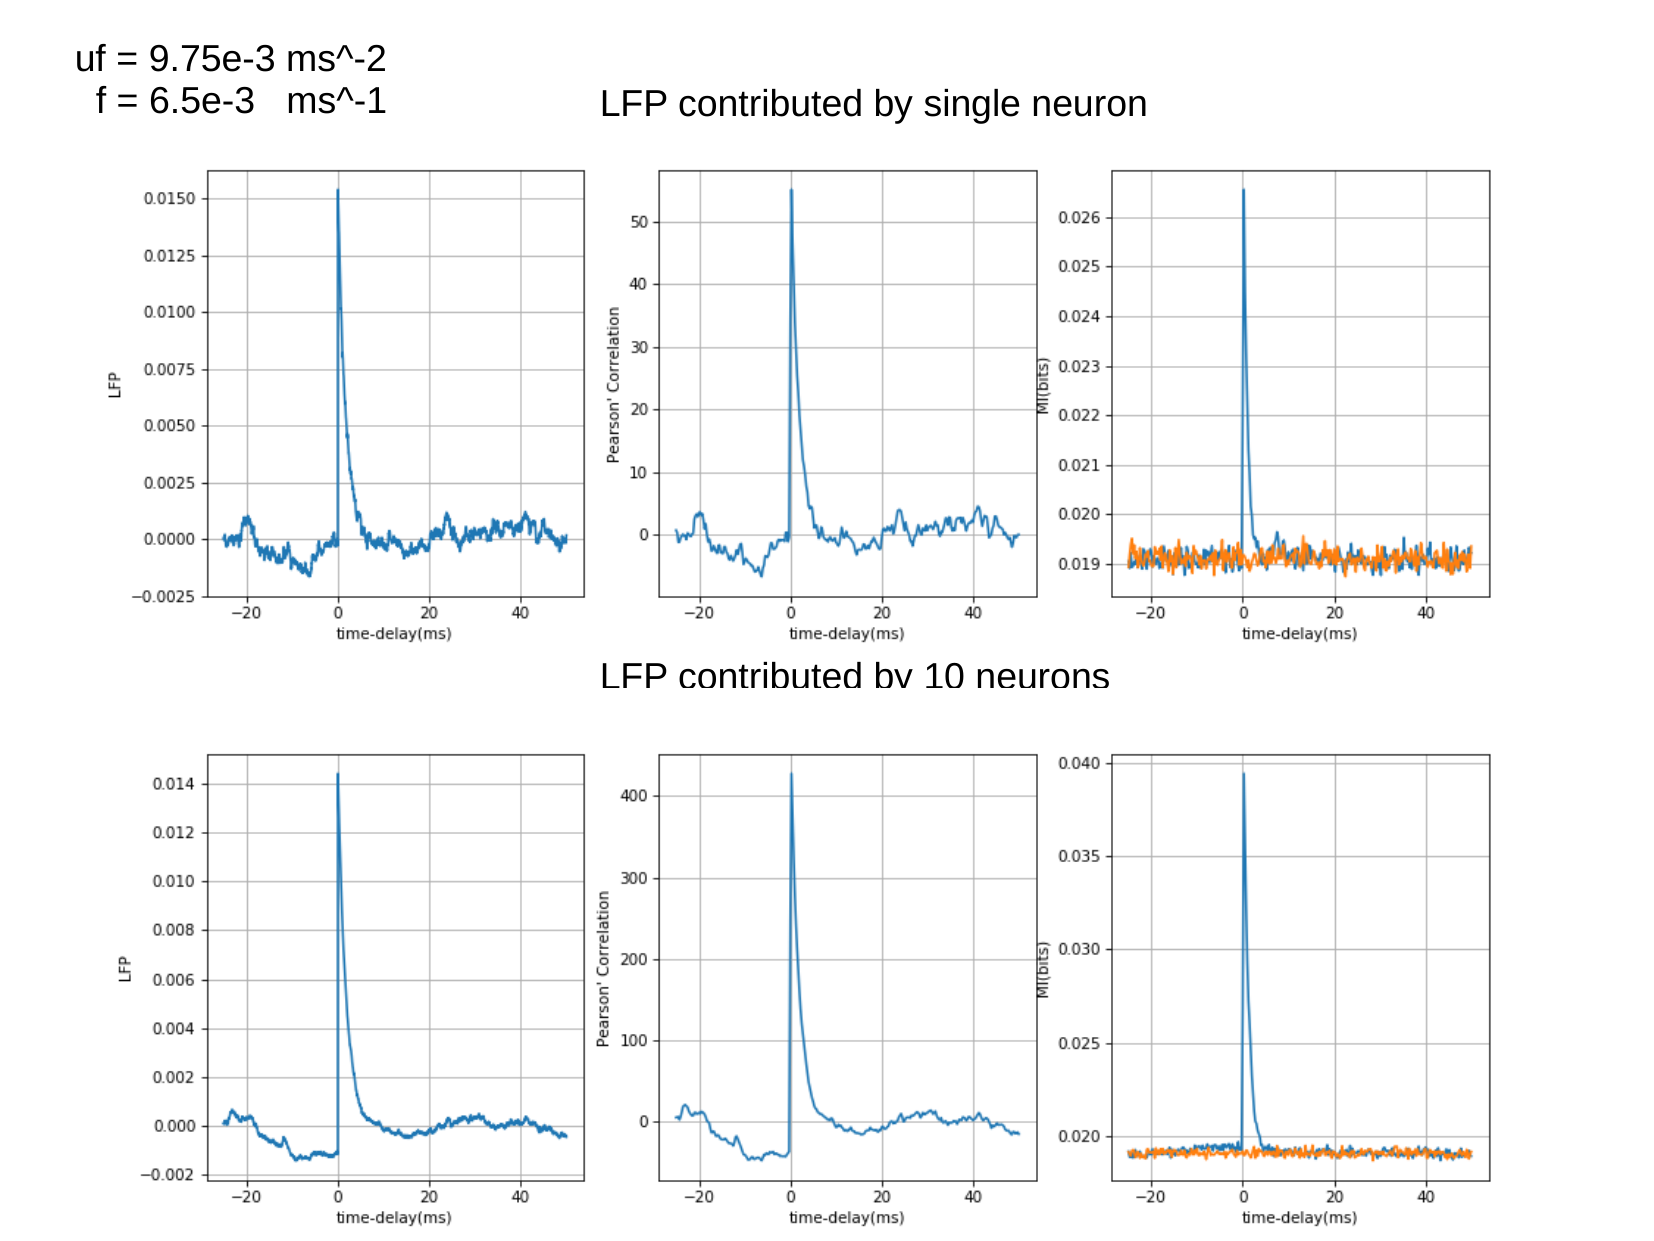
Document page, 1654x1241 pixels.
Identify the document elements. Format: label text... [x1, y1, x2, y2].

text_box LFP contributed by single neuron [585, 75, 1163, 132]
picture [0, 104, 1654, 657]
text_box LFP contributed by 10 neurons [585, 648, 1126, 688]
text_box uf = 9.75e-3 ms^-2 f = 6.5e-3 ms^-1 [60, 30, 403, 129]
picture [0, 688, 1654, 1241]
